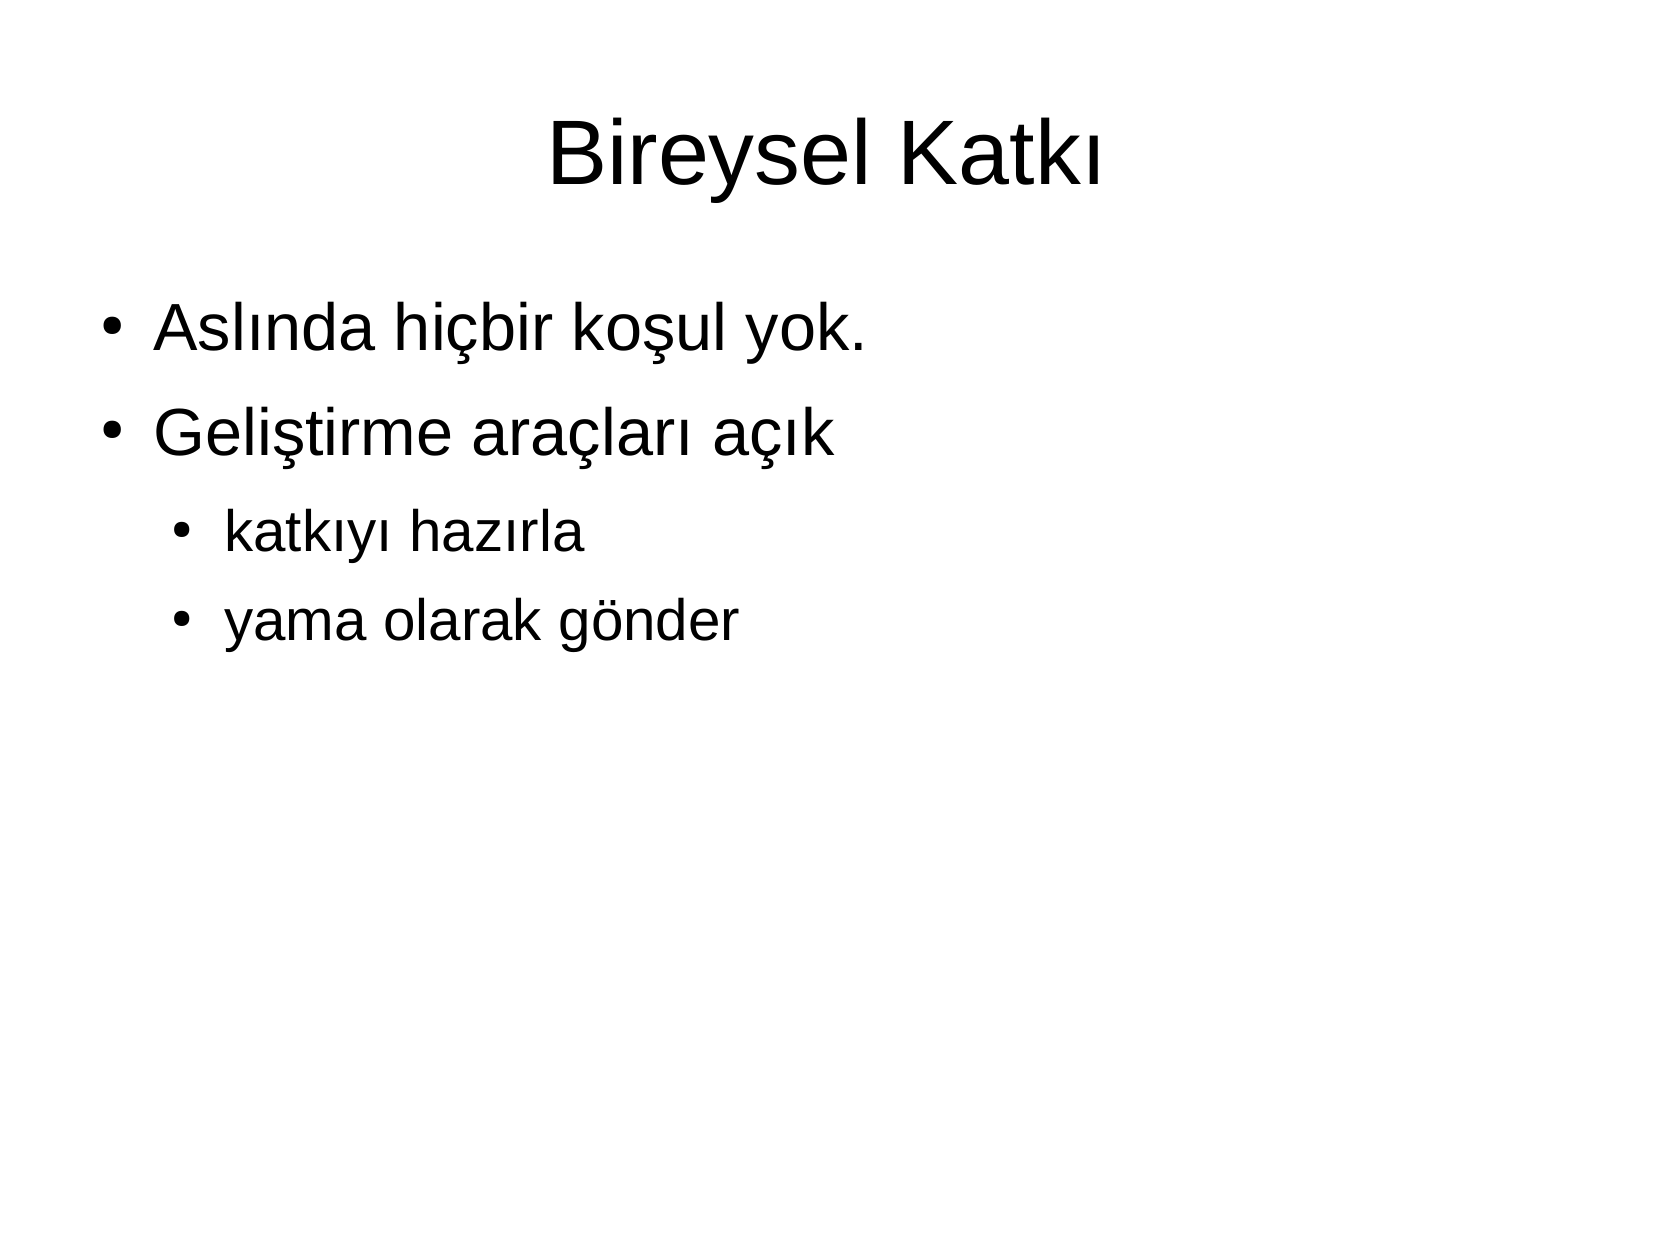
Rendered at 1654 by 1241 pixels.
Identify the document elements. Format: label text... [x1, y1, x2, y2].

list Aslında hiçbir koşul yok. Geliştirme araçları açık katkıyı hazırla yama olarak gönder [82, 290, 1571, 1109]
title Bireysel Katkı [82, 49, 1571, 257]
